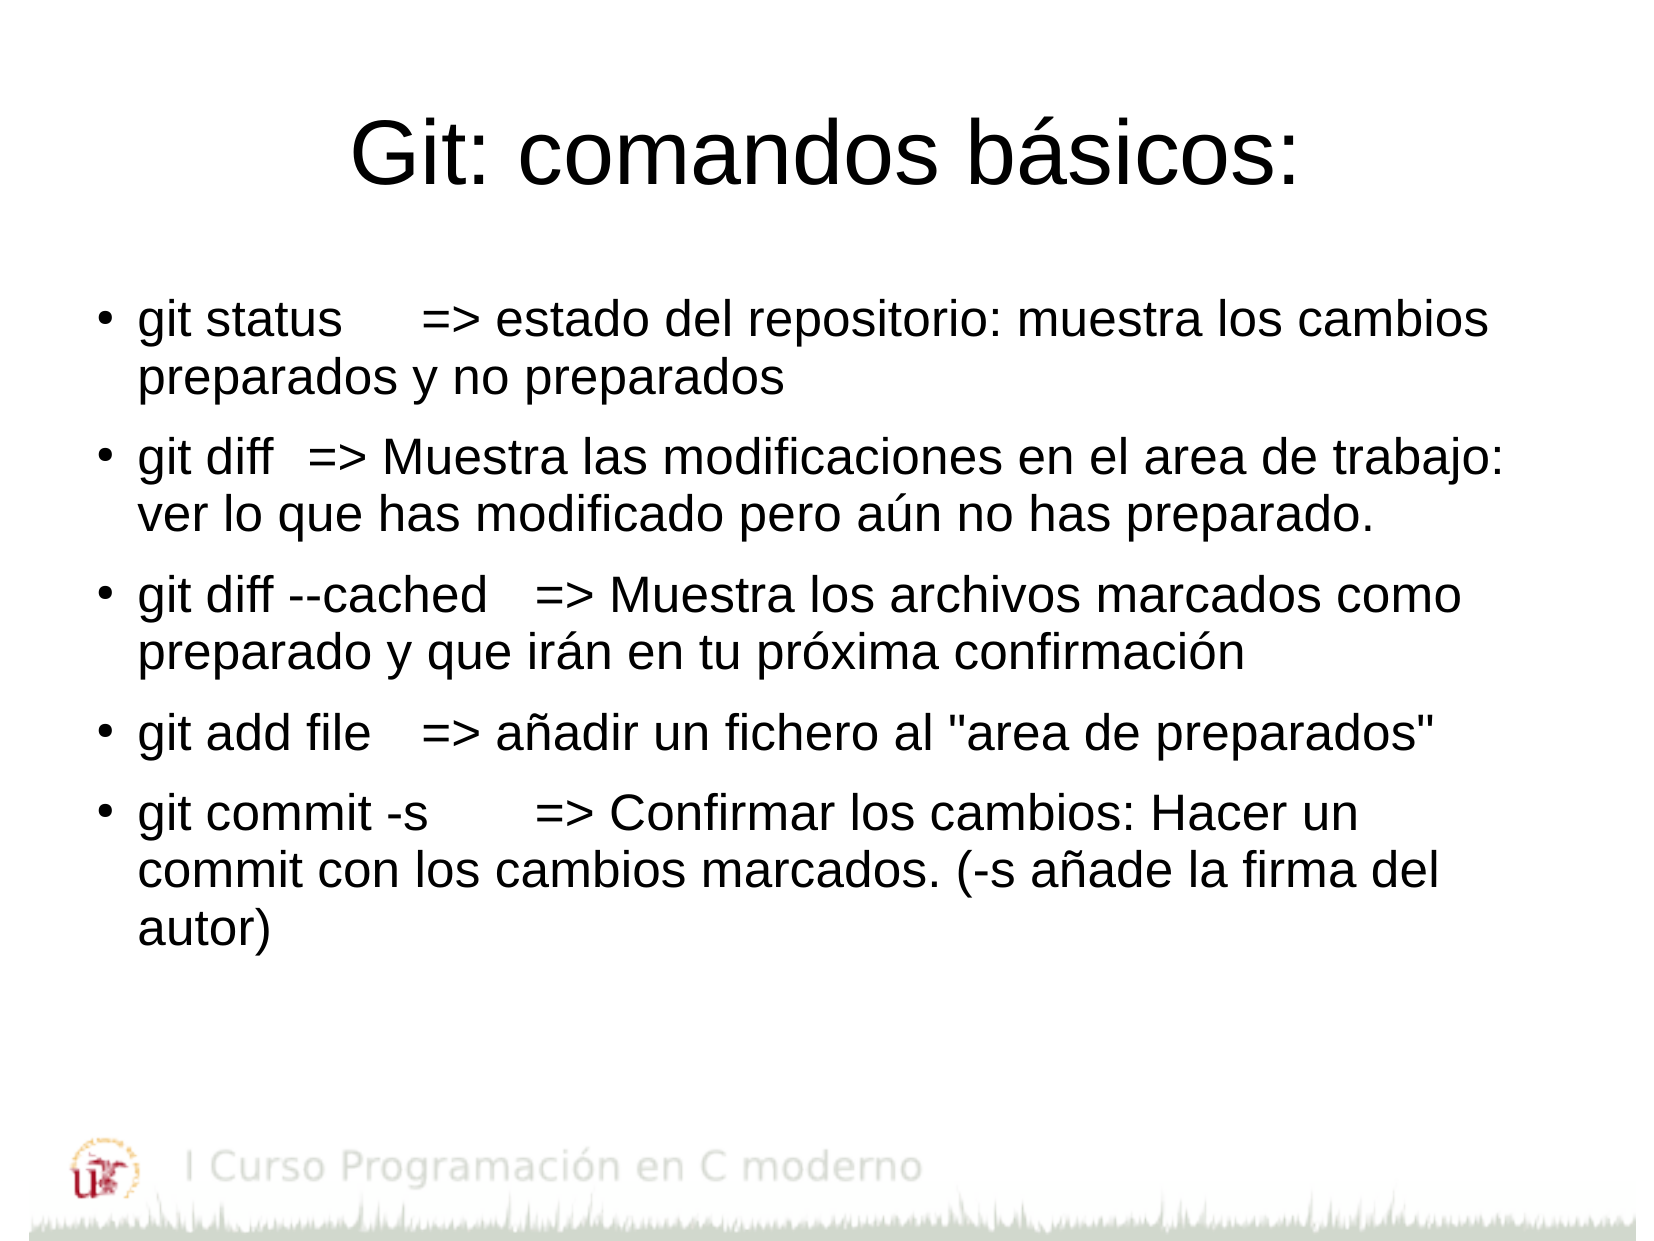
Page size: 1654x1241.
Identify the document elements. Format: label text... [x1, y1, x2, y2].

picture [29, 1133, 1636, 1241]
list git status => estado del repositorio: muestra los cambios preparados y no preparados git diff => Muestra las modificaciones en el area de trabajo: ver lo que has modificado pero aún no has preparado. git diff --cached => Muestra los archivos marcados como preparado y que irán en tu próxima confirmación git add file => añadir un fichero al "area de preparados" git commit -s => Confirmar los cambios: Hacer un commit con los cambios marcados. (-s añade la firma del autor) [82, 290, 1538, 1010]
title Git: comandos básicos: [82, 49, 1571, 257]
